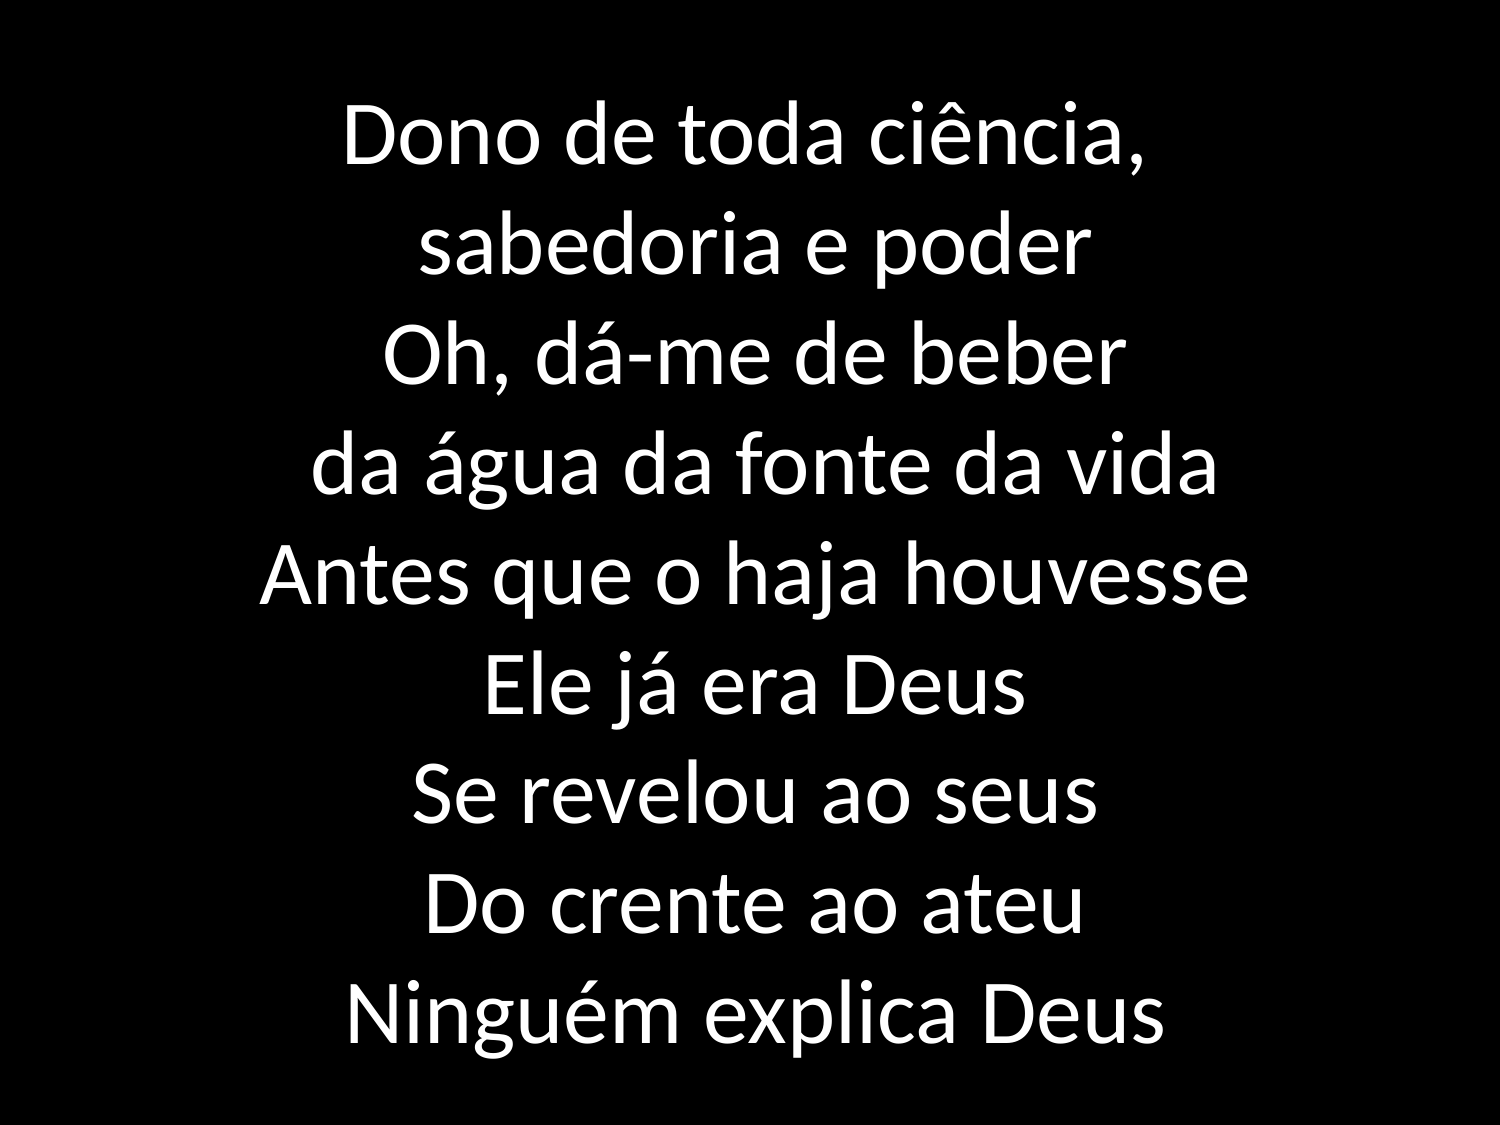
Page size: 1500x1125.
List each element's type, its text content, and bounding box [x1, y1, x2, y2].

title Dono de toda ciência, sabedoria e poder Oh, dá-me de beber da água da fonte da vida Antes que o haja houvesse Ele já era Deus Se revelou ao seus Do crente ao ateu Ninguém explica Deus [46, 45, 1465, 1090]
